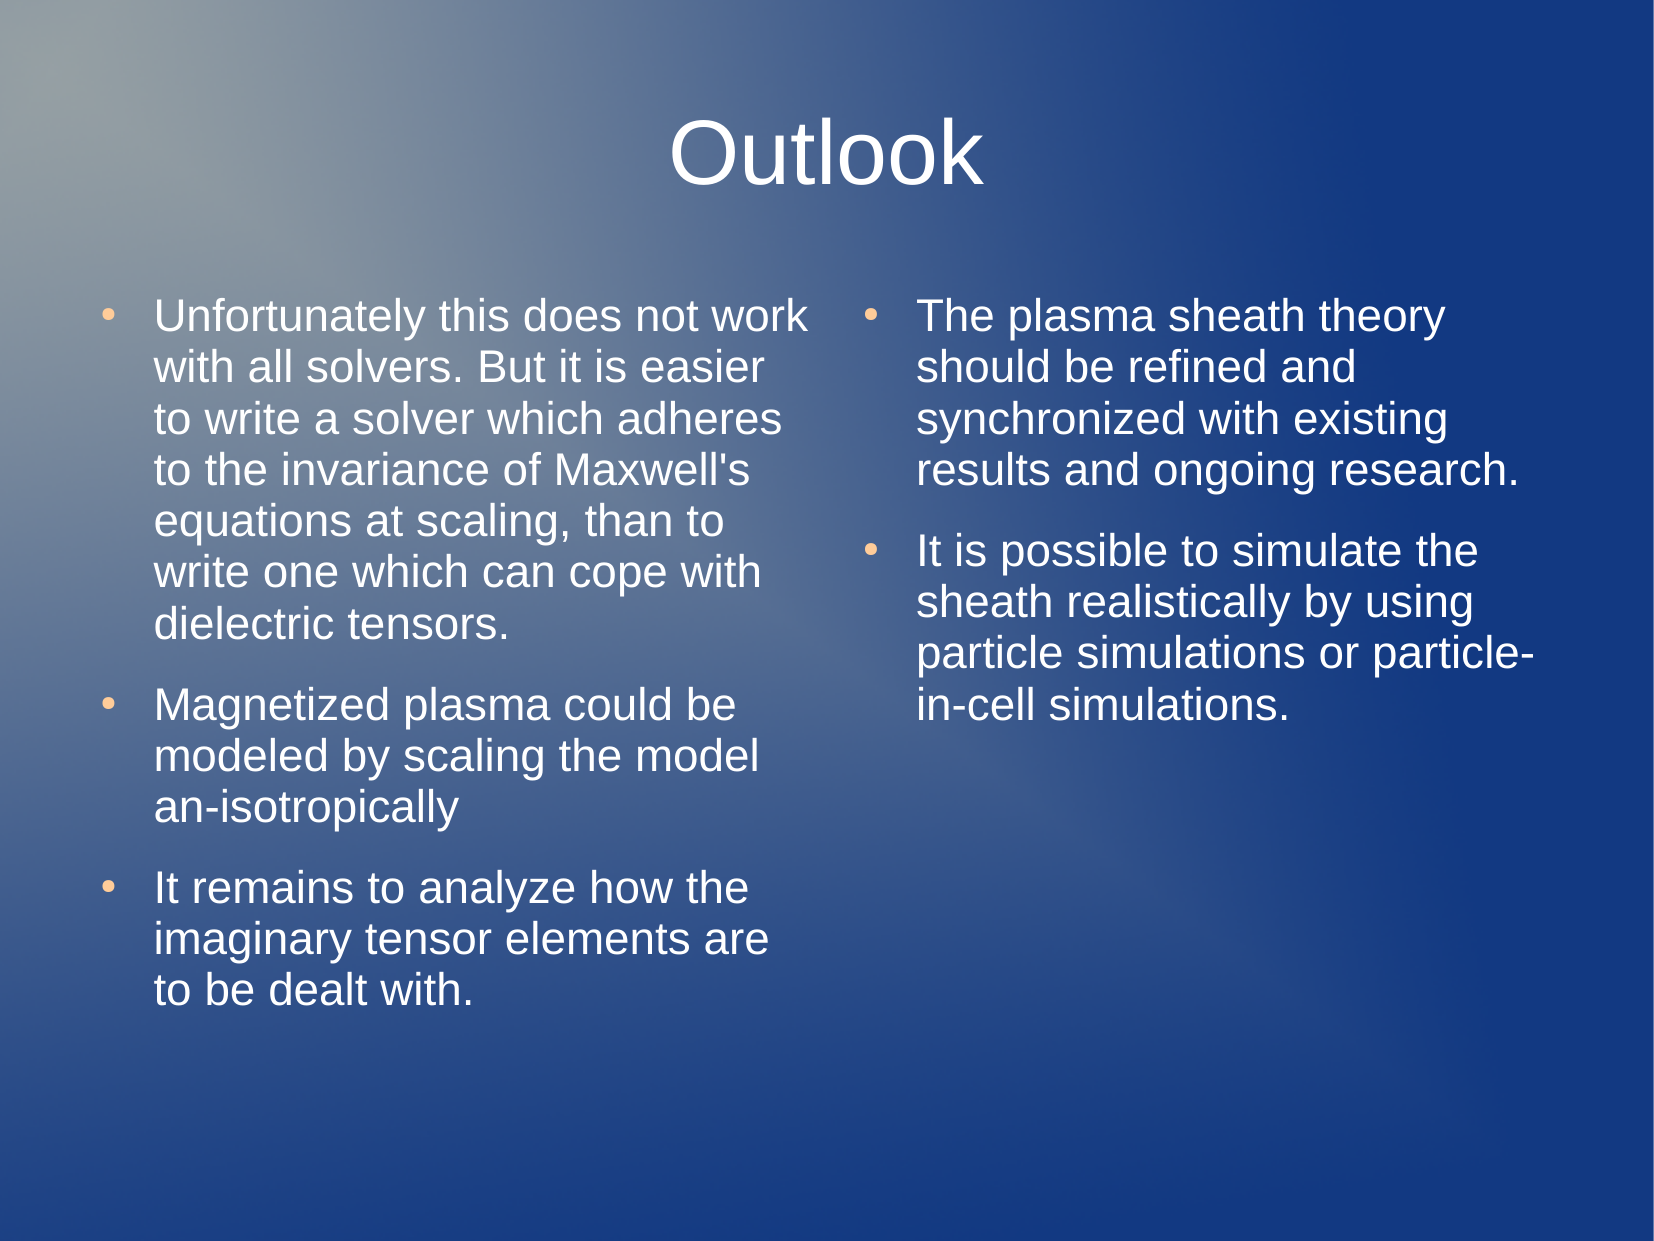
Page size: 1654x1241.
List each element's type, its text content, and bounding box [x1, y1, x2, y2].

title Outlook [82, 49, 1571, 257]
list Unfortunately this does not work with all solvers. But it is easier to write a solver which adheres to the invariance of Maxwell's equations at scaling, than to write one which can cope with dielectric tensors. Magnetized plasma could be modeled by scaling the model an-isotropically It remains to analyze how the imaginary tensor elements are to be dealt with. [82, 290, 809, 1094]
list The plasma sheath theory should be refined and synchronized with existing results and ongoing research. It is possible to simulate the sheath realistically by using particle simulations or particle-in-cell simulations. [845, 290, 1572, 1094]
picture [0, 0, 1654, 1241]
